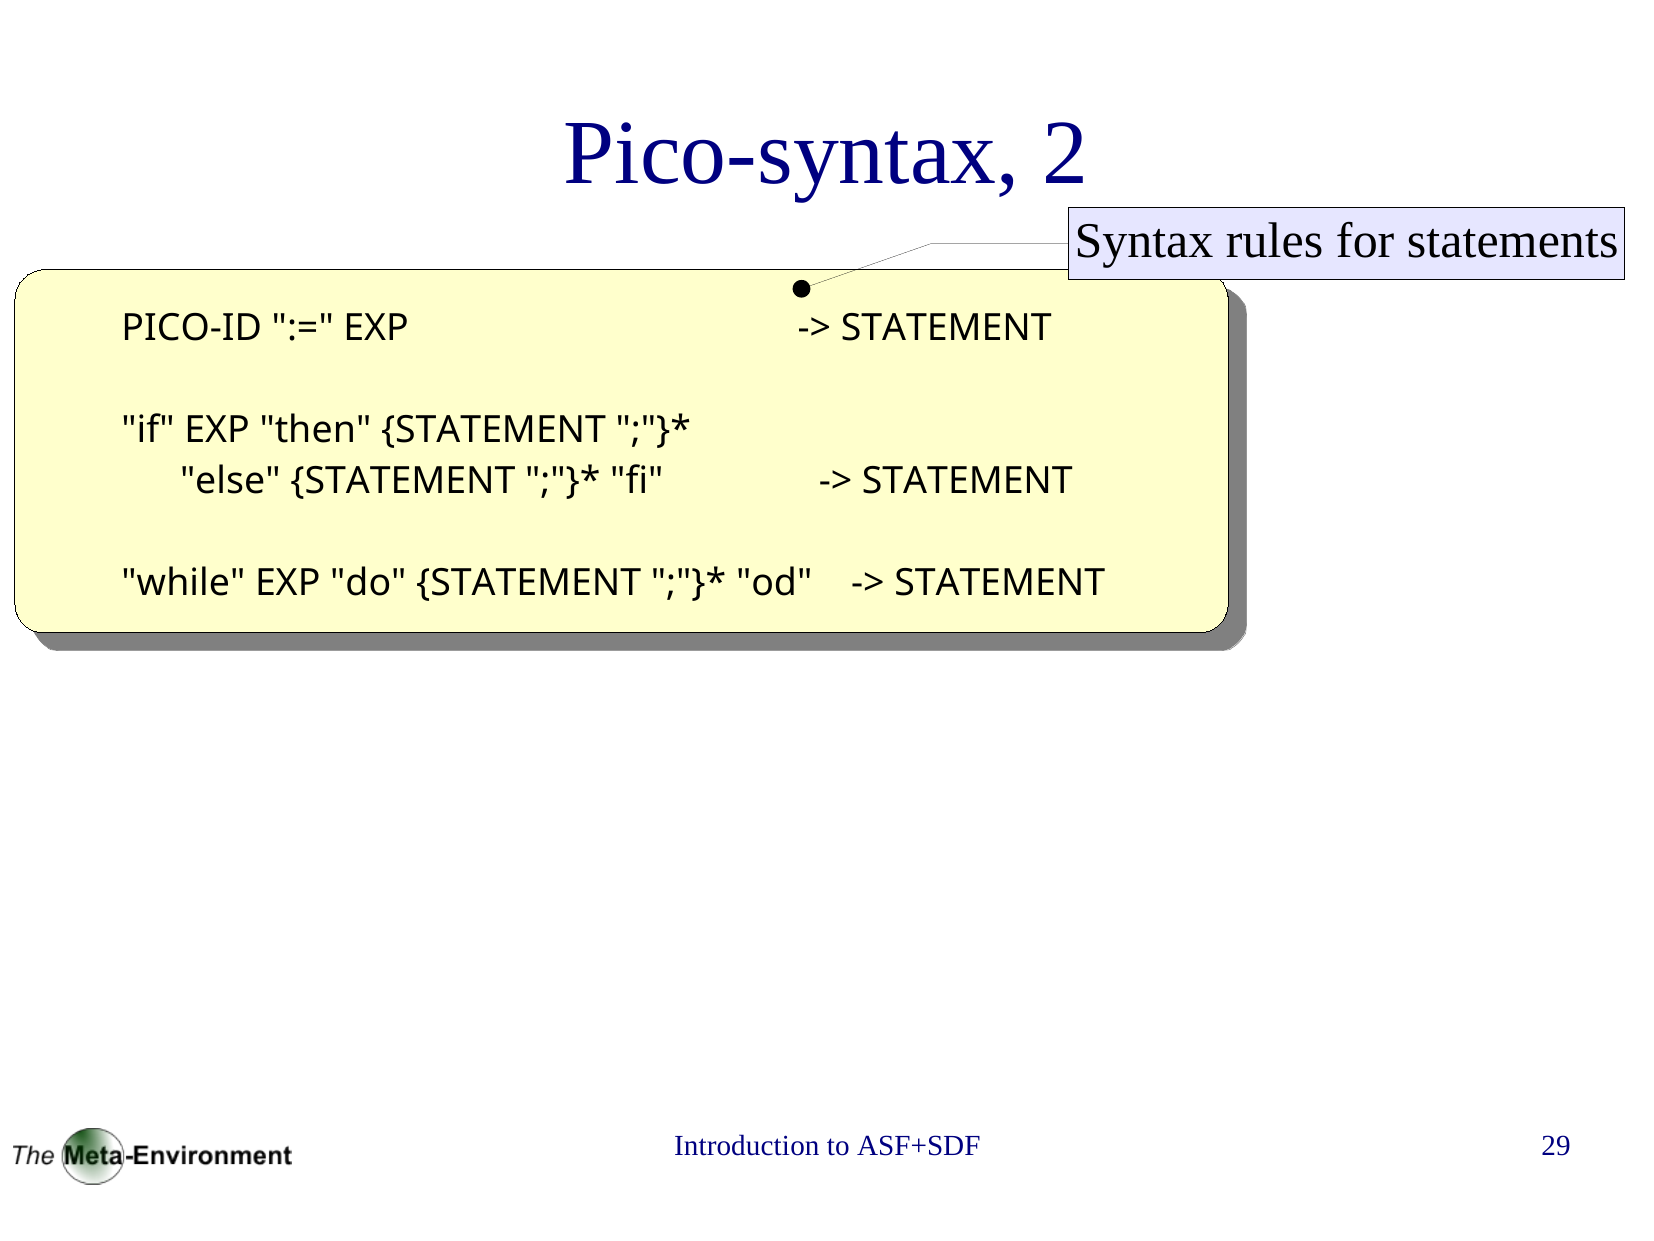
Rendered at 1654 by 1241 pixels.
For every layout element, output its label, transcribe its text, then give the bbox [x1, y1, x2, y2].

text_box PICO-ID ":=" EXP -> STATEMENT "if" EXP "then" {STATEMENT ";"}* "else" {STATEMENT ";"}* "fi" -> STATEMENT "while" EXP "do" {STATEMENT ";"}* "od" -> STATEMENT [44, 292, 1202, 622]
picture [13, 1128, 292, 1185]
text_box Syntax rules for statements [1068, 207, 1625, 280]
title Pico-syntax, 2 [82, 49, 1571, 257]
text_box [14, 269, 1229, 633]
